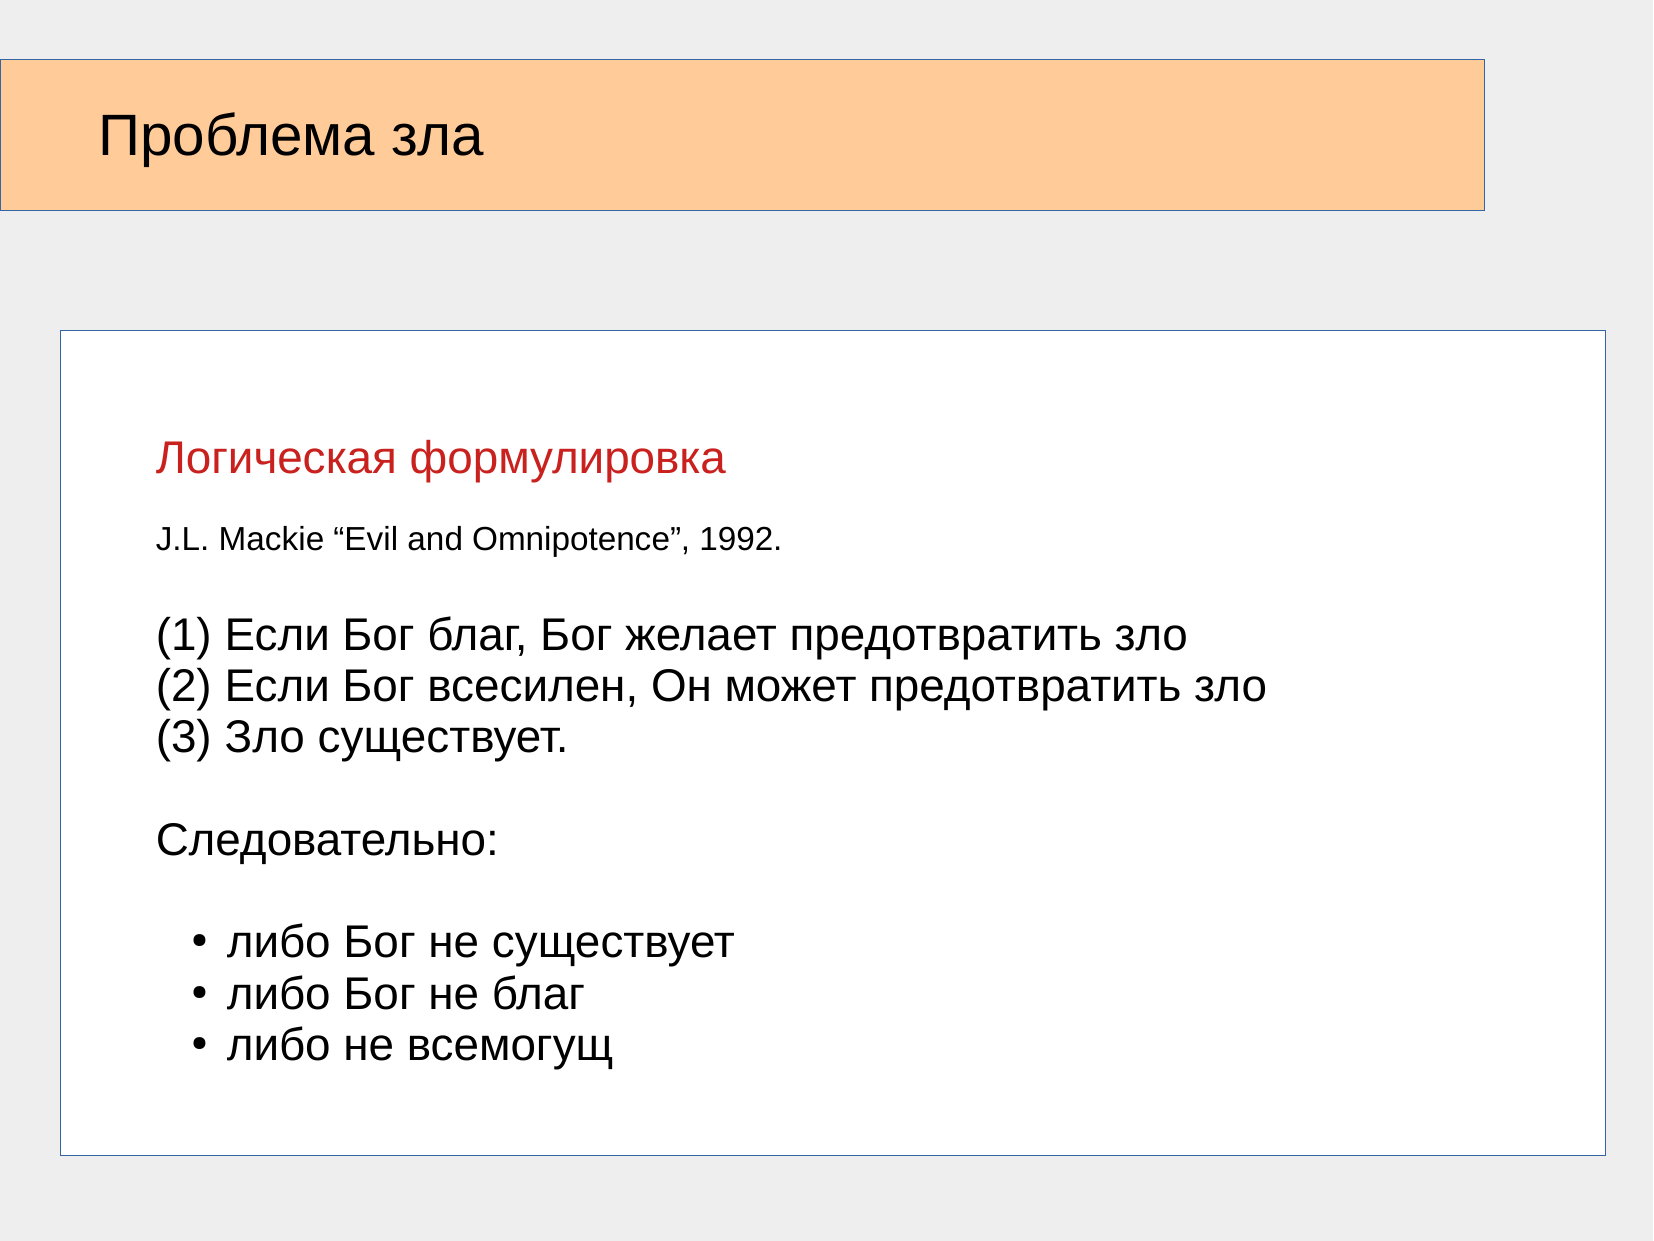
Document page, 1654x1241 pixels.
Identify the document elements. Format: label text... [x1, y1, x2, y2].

text_box [60, 330, 1606, 1156]
subtitle Логическая формулировка J.L. Mackie “Evil and Omnipotence”, 1992. (1) Если Бог благ, Бог желает предотвратить зло (2) Если Бог всесилен, Он может предотвратить зло (3) Зло существует. Следовательно: либо Бог не существует либо Бог не благ либо не всемогущ [120, 432, 1501, 1127]
text_box Проблема зла [0, 59, 1485, 211]
